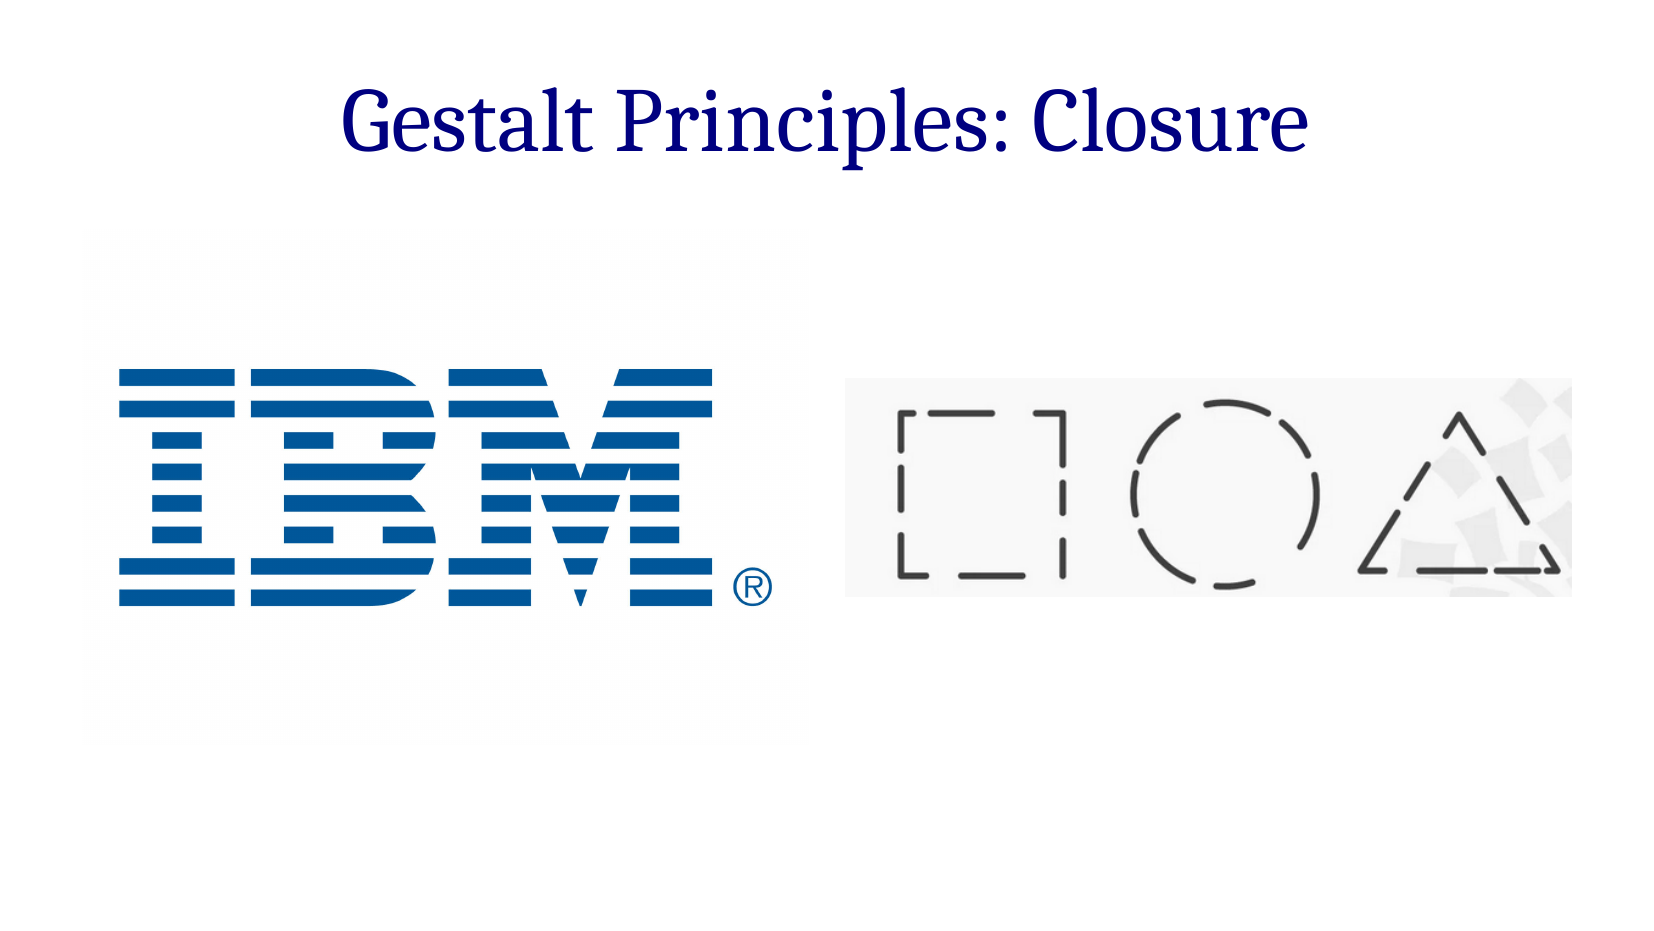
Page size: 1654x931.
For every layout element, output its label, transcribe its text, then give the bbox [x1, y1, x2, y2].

picture [82, 229, 809, 745]
title Gestalt Principles: Closure [82, 37, 1571, 193]
picture [845, 378, 1572, 597]
